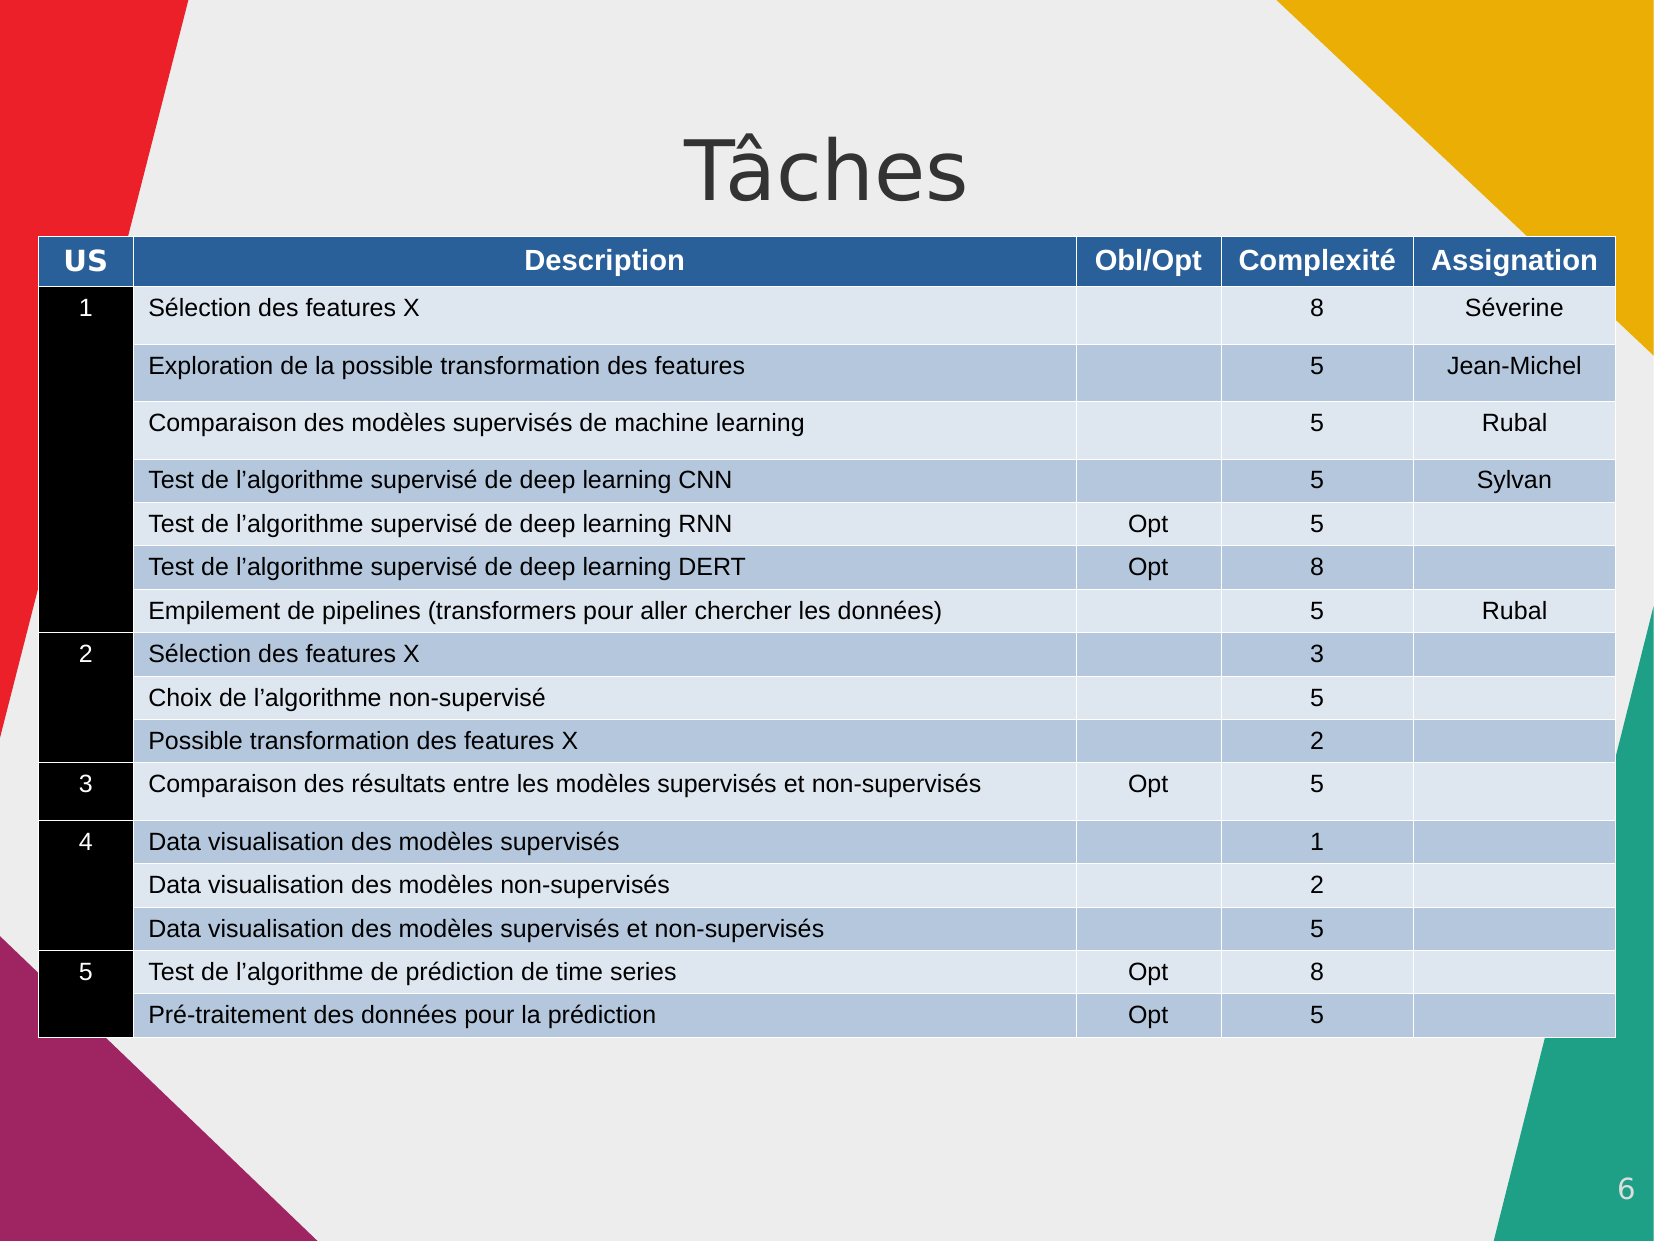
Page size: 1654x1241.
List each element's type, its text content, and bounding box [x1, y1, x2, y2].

table_cell [1077, 908, 1221, 950]
table_cell Sélection des features X [134, 287, 1076, 344]
table_cell 5 [1222, 908, 1413, 950]
table_cell Data visualisation des modèles non-supervisés [134, 864, 1076, 907]
table_cell Choix de l’algorithme non-supervisé [134, 677, 1076, 719]
table_cell Rubal [1414, 590, 1615, 632]
table_cell Rubal [1414, 402, 1615, 459]
table_cell [1077, 345, 1221, 401]
table_cell Test de l’algorithme supervisé de deep learning RNN [134, 503, 1076, 545]
table_cell 2 [1222, 864, 1413, 907]
table_cell 5 [1222, 460, 1413, 502]
table_cell 5 [1222, 402, 1413, 459]
table_cell [1414, 864, 1615, 907]
table_cell [1077, 720, 1221, 762]
table_cell Opt [1077, 951, 1221, 993]
table_cell Test de l’algorithme de prédiction de time series [134, 951, 1076, 993]
table_cell 5 [39, 951, 133, 1037]
table_cell Opt [1077, 763, 1221, 820]
table_cell Jean-Michel [1414, 345, 1615, 401]
table_cell Séverine [1414, 287, 1615, 344]
table_cell [1414, 720, 1615, 762]
table_cell 5 [1222, 503, 1413, 545]
table_cell Exploration de la possible transformation des features [134, 345, 1076, 401]
table_cell 2 [39, 633, 133, 762]
table_cell 5 [1222, 345, 1413, 401]
table_cell 1 [39, 287, 133, 632]
table_cell [1414, 763, 1615, 820]
table_cell [1077, 633, 1221, 676]
table_header US [39, 237, 133, 286]
table_cell 3 [1222, 633, 1413, 676]
table_cell Comparaison des modèles supervisés de machine learning [134, 402, 1076, 459]
table_cell 4 [39, 821, 133, 950]
table_header Complexité [1222, 237, 1413, 286]
table_cell Data visualisation des modèles supervisés et non-supervisés [134, 908, 1076, 950]
table_cell [1414, 951, 1615, 993]
title Tâches [114, 73, 1539, 236]
table_cell 5 [1222, 994, 1413, 1037]
table_cell Test de l’algorithme supervisé de deep learning DERT [134, 546, 1076, 589]
table_cell Opt [1077, 994, 1221, 1037]
table_cell [1414, 994, 1615, 1037]
table_cell Data visualisation des modèles supervisés [134, 821, 1076, 863]
table_cell Possible transformation des features X [134, 720, 1076, 762]
table_cell Empilement de pipelines (transformers pour aller chercher les données) [134, 590, 1076, 632]
table_cell 8 [1222, 287, 1413, 344]
table_header Description [134, 237, 1076, 286]
table_cell [1414, 546, 1615, 589]
table_cell [1077, 821, 1221, 863]
table_cell Comparaison des résultats entre les modèles supervisés et non-supervisés [134, 763, 1076, 820]
table_header Assignation [1414, 237, 1615, 286]
table_cell 8 [1222, 951, 1413, 993]
table_cell [1414, 821, 1615, 863]
table_cell 1 [1222, 821, 1413, 863]
table_cell 8 [1222, 546, 1413, 589]
table_cell [1414, 677, 1615, 719]
table_cell 5 [1222, 763, 1413, 820]
table_cell [1077, 677, 1221, 719]
table_cell [1077, 402, 1221, 459]
table_cell 5 [1222, 677, 1413, 719]
table_cell [1077, 460, 1221, 502]
table_cell 5 [1222, 590, 1413, 632]
table_cell 2 [1222, 720, 1413, 762]
table_cell Test de l’algorithme supervisé de deep learning CNN [134, 460, 1076, 502]
table_cell Sélection des features X [134, 633, 1076, 676]
table_header Obl/Opt [1077, 237, 1221, 286]
table_cell [1414, 633, 1615, 676]
table_cell Opt [1077, 546, 1221, 589]
table_cell [1414, 503, 1615, 545]
table_cell [1077, 590, 1221, 632]
table_cell Sylvan [1414, 460, 1615, 502]
table_cell [1077, 287, 1221, 344]
table_cell Pré-traitement des données pour la prédiction [134, 994, 1076, 1037]
table_cell 3 [39, 763, 133, 820]
table_cell [1414, 908, 1615, 950]
table_cell Opt [1077, 503, 1221, 545]
table_cell [1077, 864, 1221, 907]
